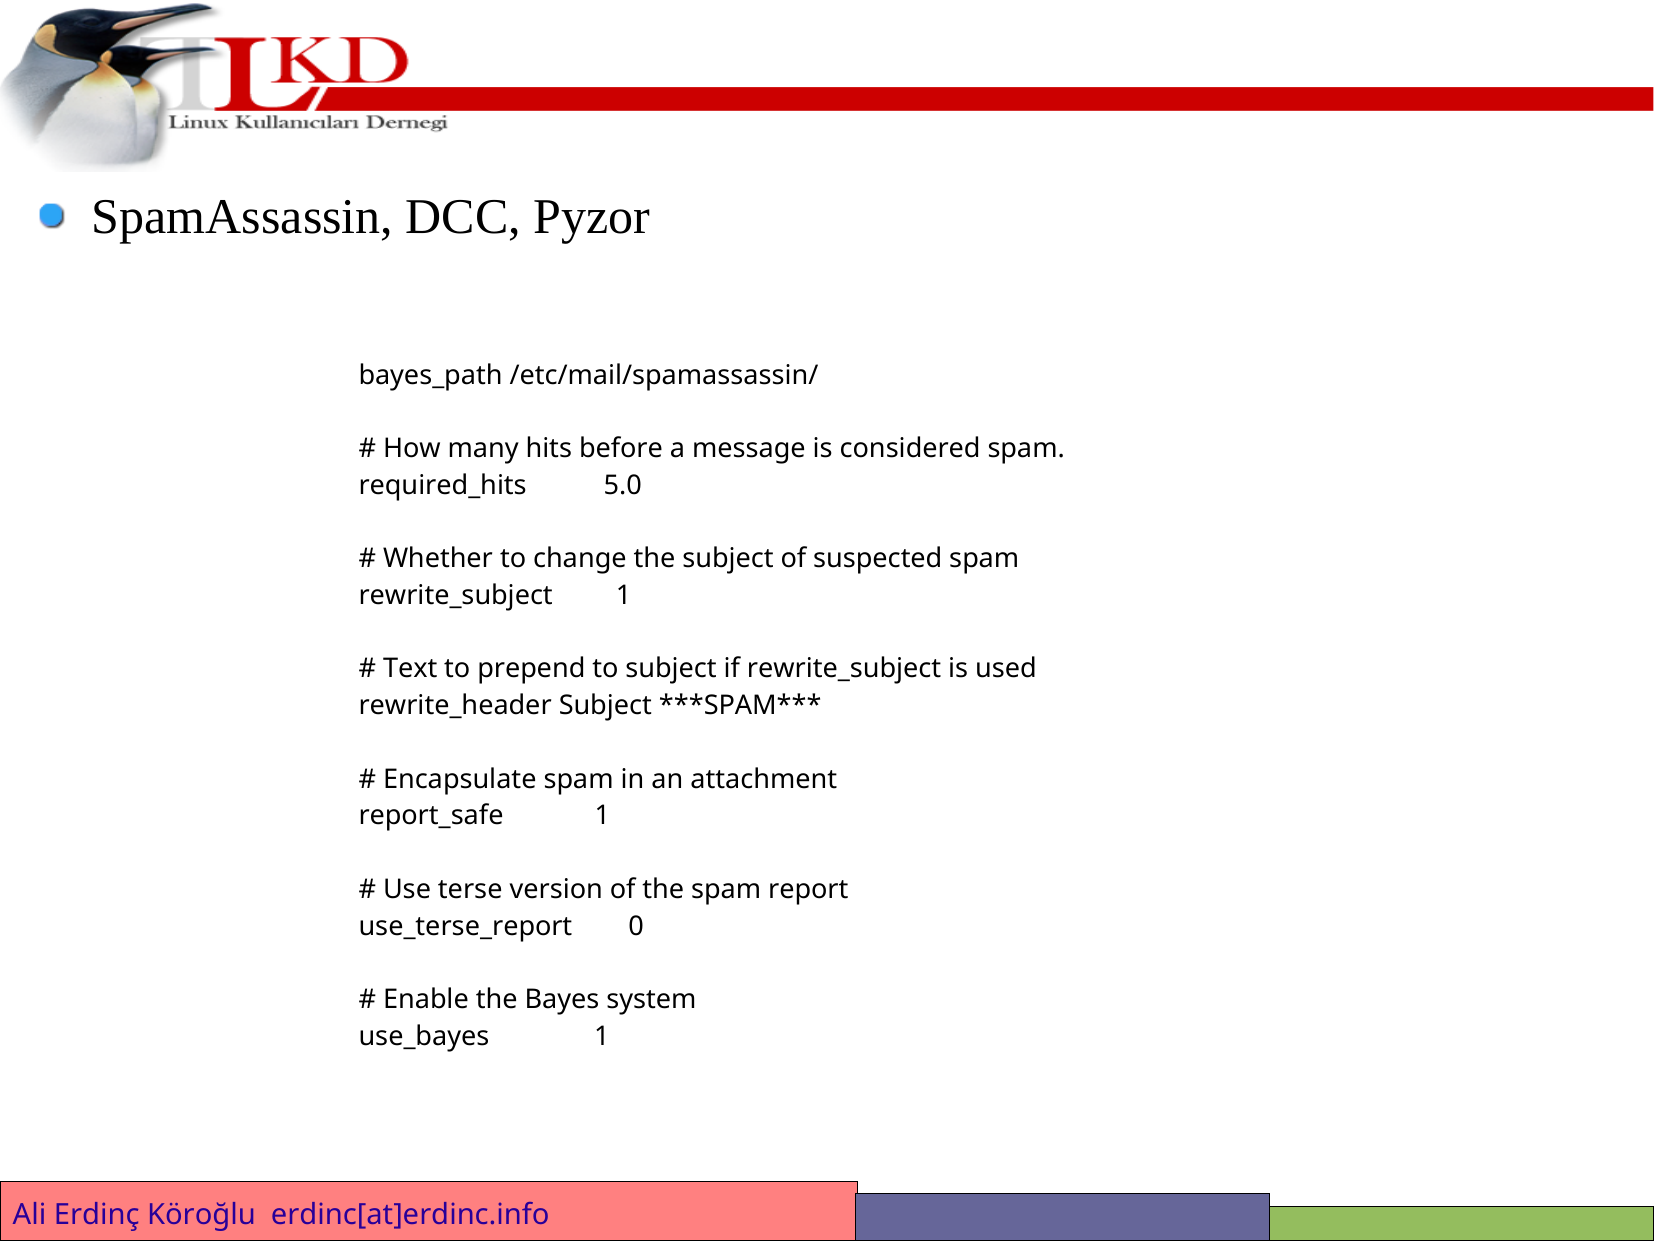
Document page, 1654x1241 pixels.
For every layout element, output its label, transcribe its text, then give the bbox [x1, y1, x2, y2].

text_box [0, 1181, 1654, 1241]
text_box bayes_path /etc/mail/spamassassin/ # How many hits before a message is considered spam. required_hits 5.0 # Whether to change the subject of suspected spam rewrite_subject 1 # Text to prepend to subject if rewrite_subject is used rewrite_header Subject ***SPAM*** # Encapsulate spam in an attachment report_safe 1 # Use terse version of the spam report use_terse_report 0 # Enable the Bayes system use_bayes 1 [358, 355, 1444, 1014]
text_box Ali Erdinç Köroğlu erdinc[at]erdinc.info http://www.erdinc.info [12, 1193, 852, 1233]
text_box SpamAssassin, DCC, Pyzor [38, 188, 651, 250]
picture [0, 0, 1654, 172]
